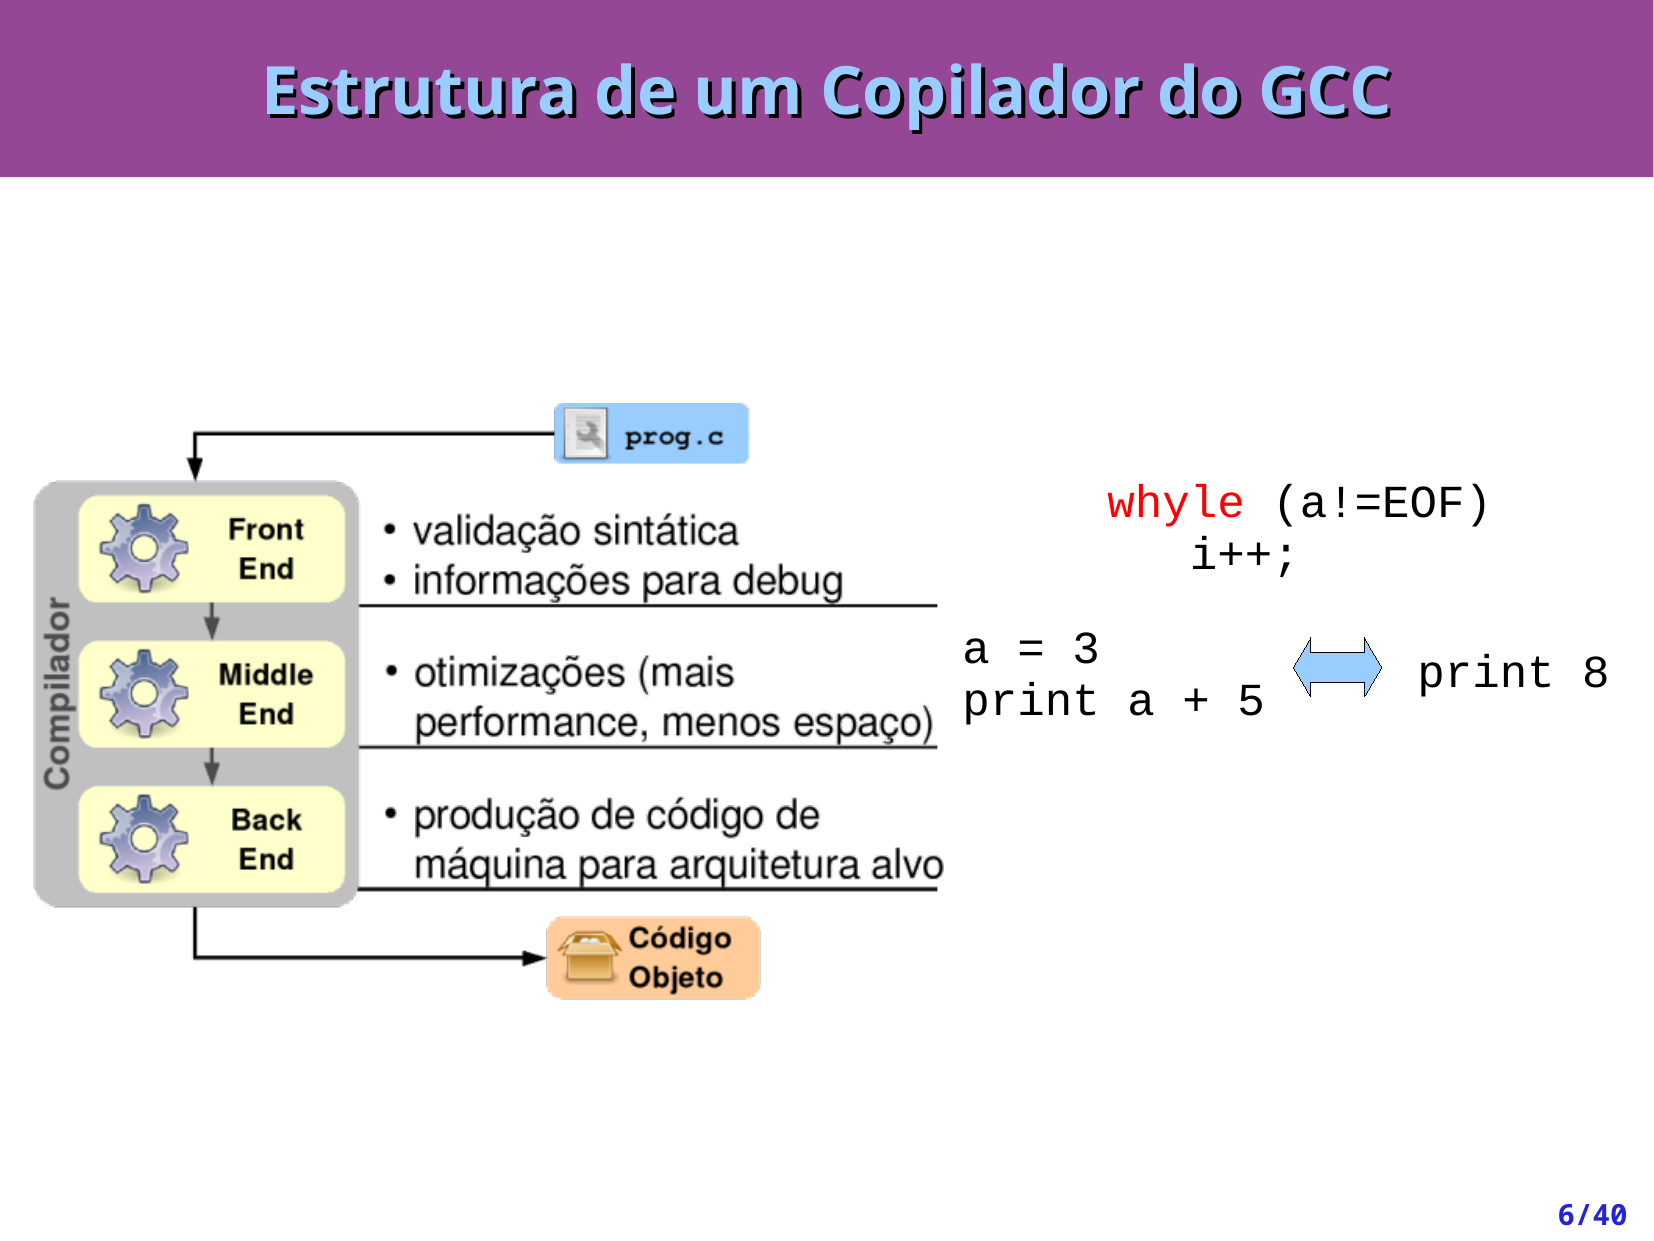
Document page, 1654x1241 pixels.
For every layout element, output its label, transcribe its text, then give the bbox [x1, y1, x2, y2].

picture [31, 403, 947, 1001]
text_box [1293, 637, 1382, 697]
title Estrutura de um Copilador do GCC [0, 0, 1654, 178]
text_box whyle (a!=EOF) i++; [1092, 472, 1565, 592]
text_box a = 3 print a + 5 [962, 625, 1317, 730]
text_box print 8 [1417, 649, 1625, 702]
